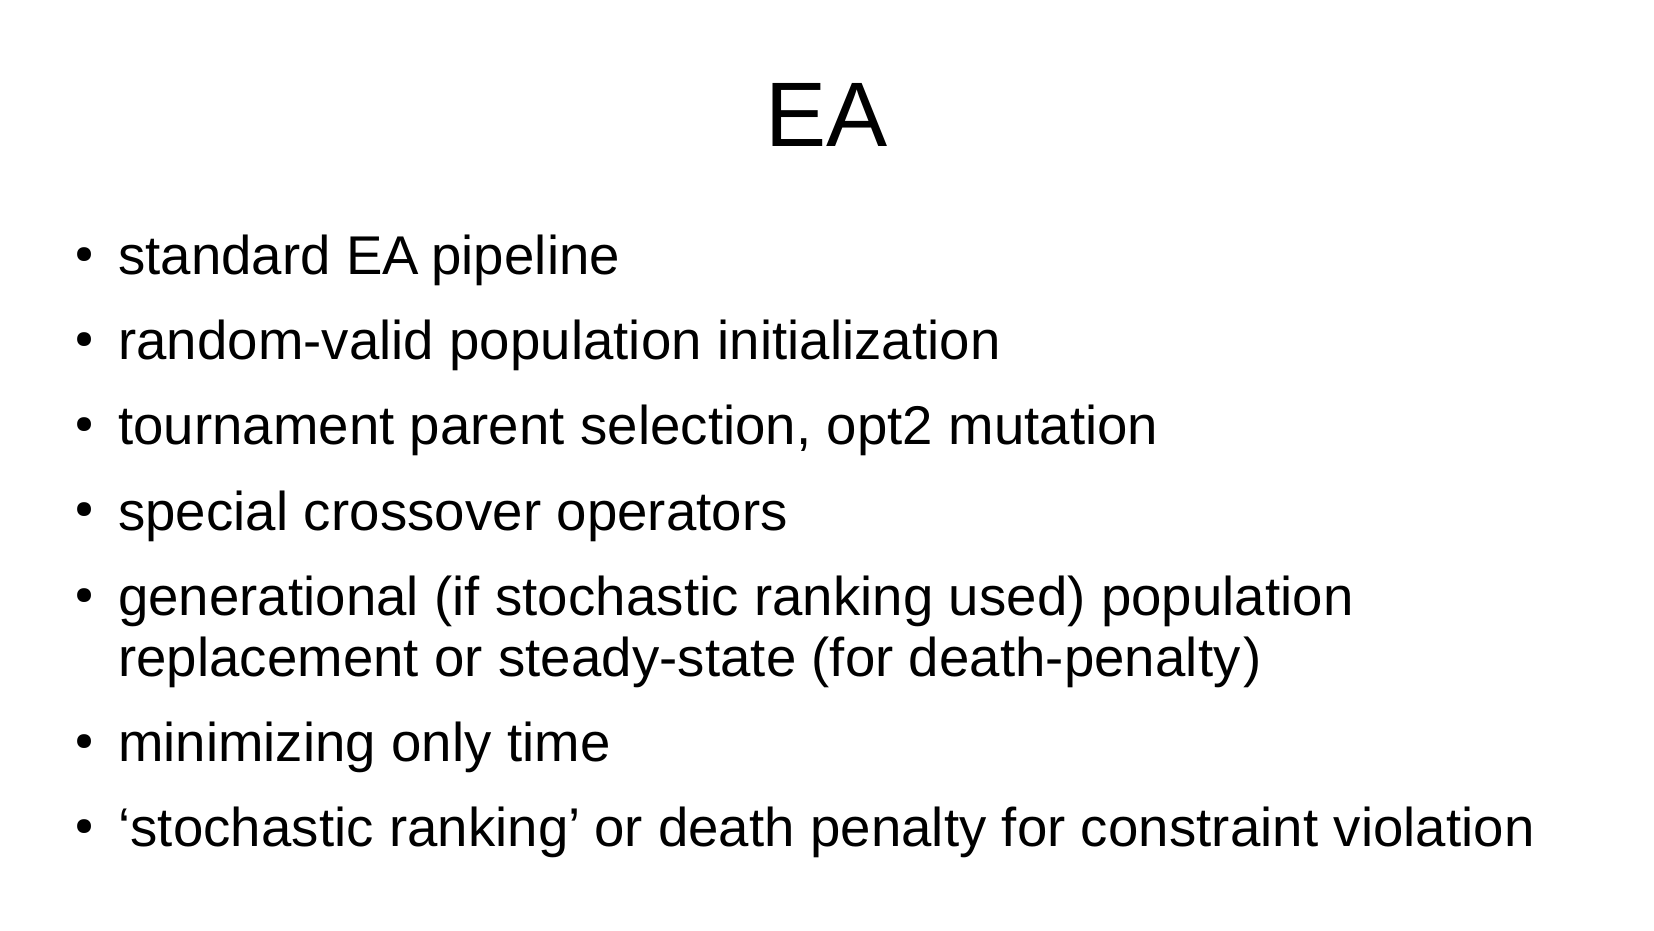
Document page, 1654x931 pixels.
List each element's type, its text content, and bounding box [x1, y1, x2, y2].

list standard EA pipeline random-valid population initialization tournament parent selection, opt2 mutation special crossover operators generational (if stochastic ranking used) population replacement or steady-state (for death-penalty) minimizing only time ‘stochastic ranking’ or death penalty for constraint violation [60, 225, 1549, 878]
title EA [82, 37, 1571, 193]
